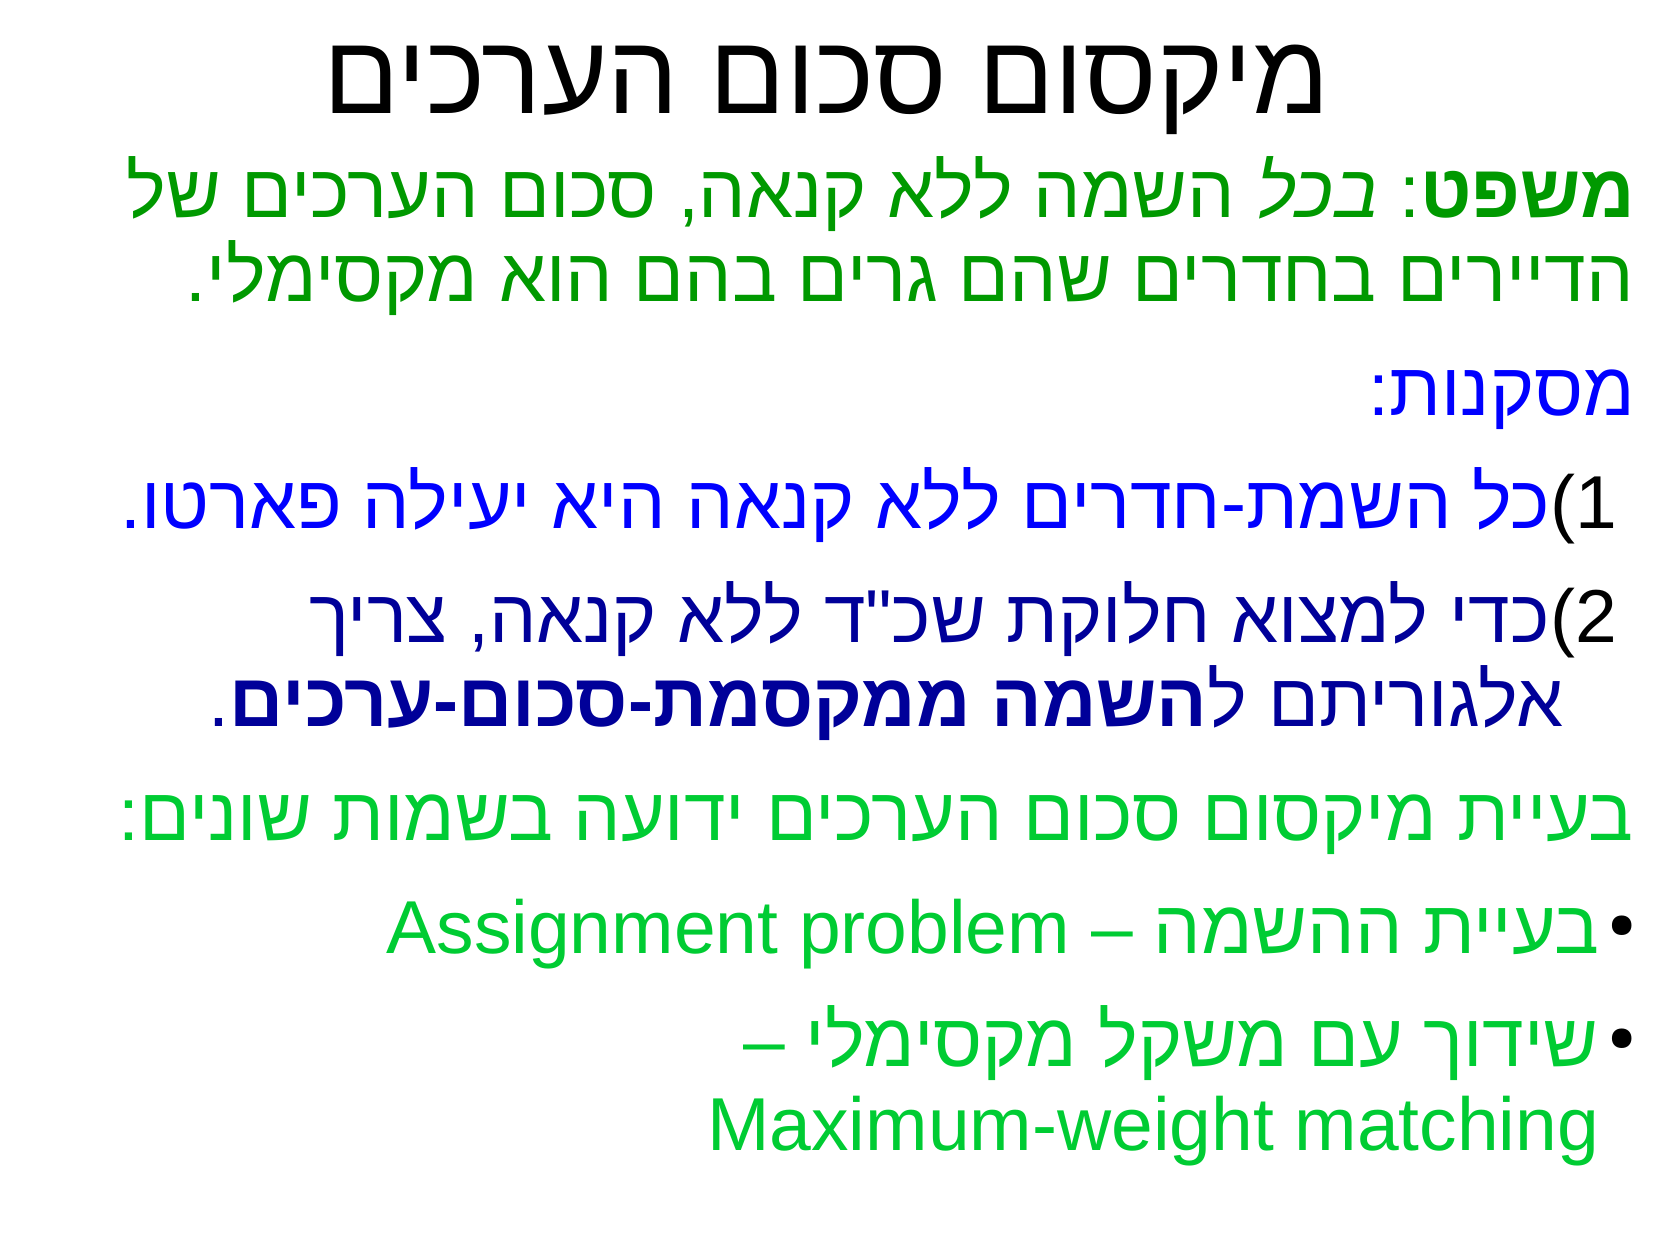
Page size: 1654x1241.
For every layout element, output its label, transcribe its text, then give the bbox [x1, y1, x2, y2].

title מיקסום סכום הערכים [0, 0, 1654, 151]
list משפט: בכל השמה ללא קנאה, סכום הערכים של הדיירים בחדרים שהם גרים בהם הוא מקסימלי. מסקנות: כל השמת-חדרים ללא קנאה היא יעילה פארטו. כדי למצוא חלוקת שכ"ד ללא קנאה, צריך אלגוריתם להשמה ממקסמת-סכום-ערכים. בעיית מיקסום סכום הערכים ידועה בשמות שונים: בעיית ההשמה – Assignment problem שידוך עם משקל מקסימלי – Maximum-weight matching [15, 150, 1636, 1226]
